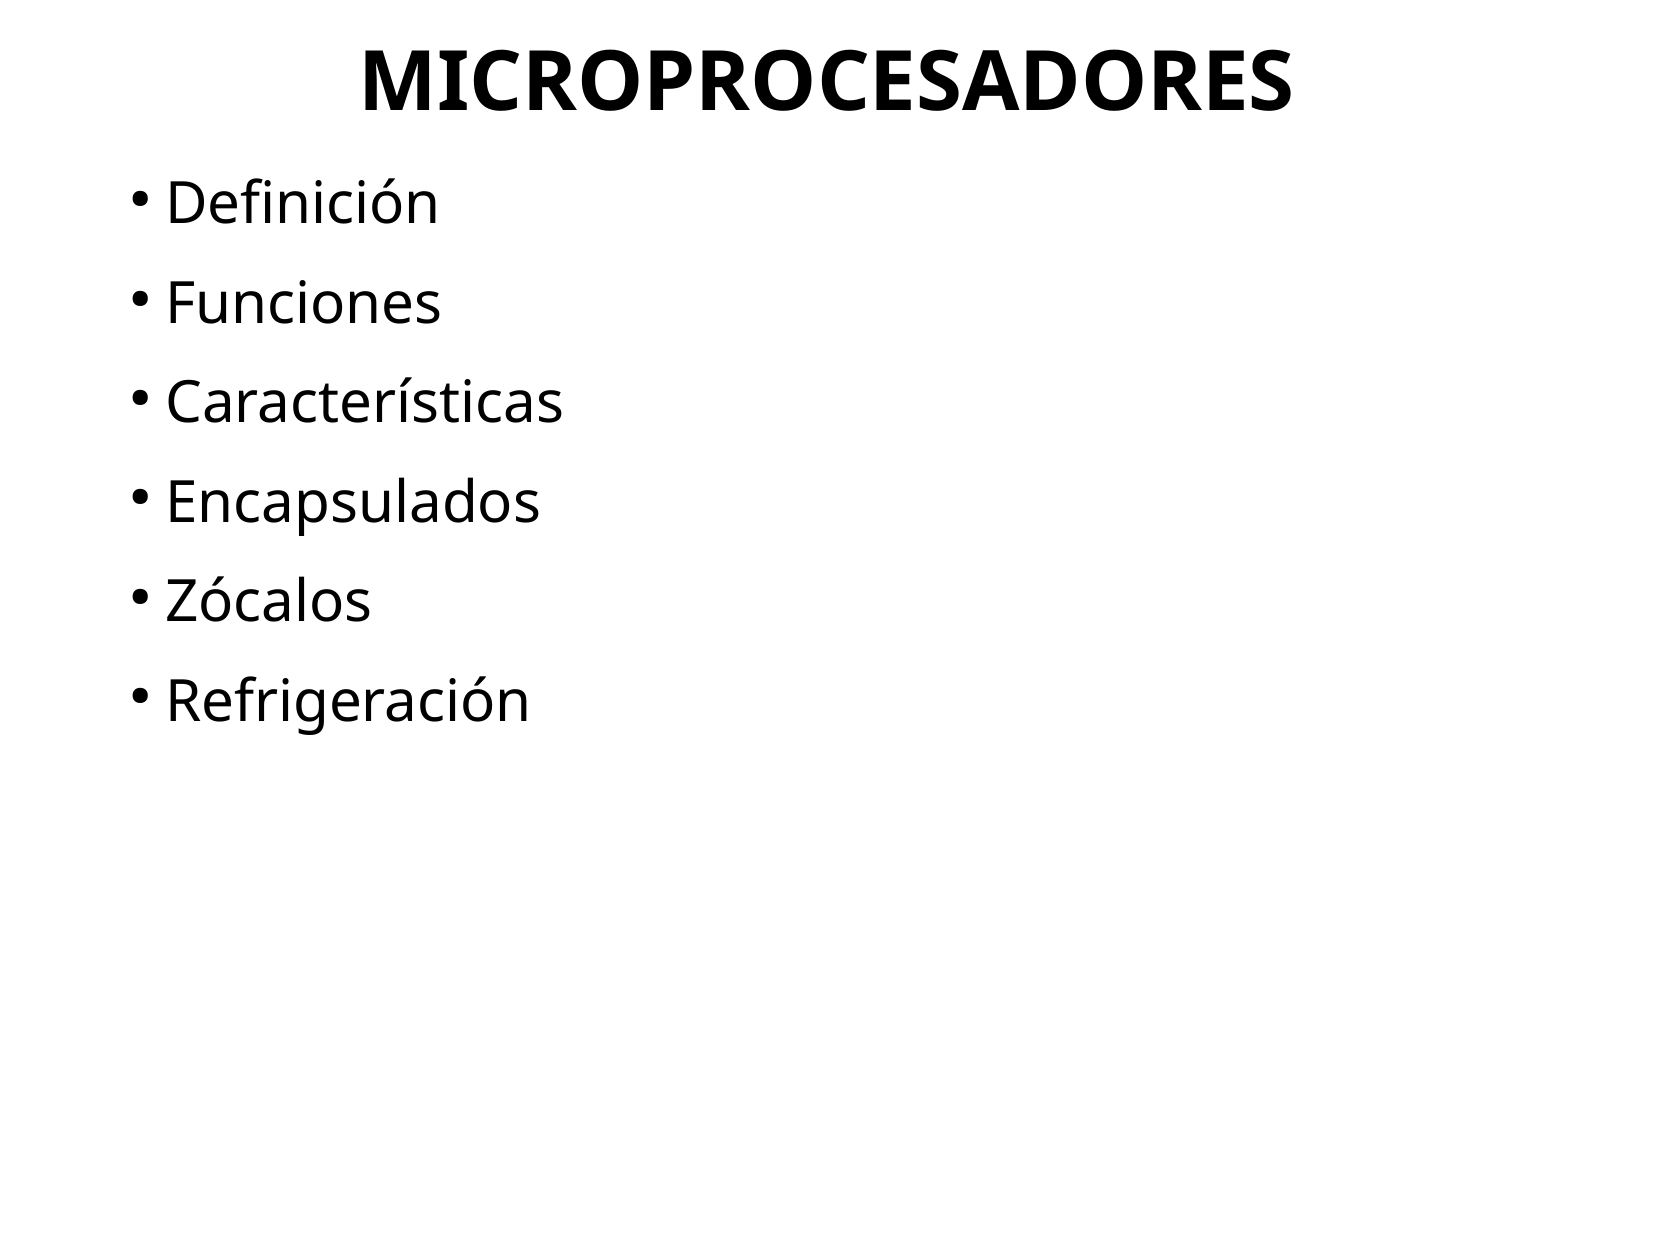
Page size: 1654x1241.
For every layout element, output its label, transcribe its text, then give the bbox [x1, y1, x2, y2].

subtitle Definición Funciones Características Encapsulados Zócalos Refrigeración [129, 165, 1619, 1241]
title MICROPROCESADORES [82, 0, 1571, 154]
